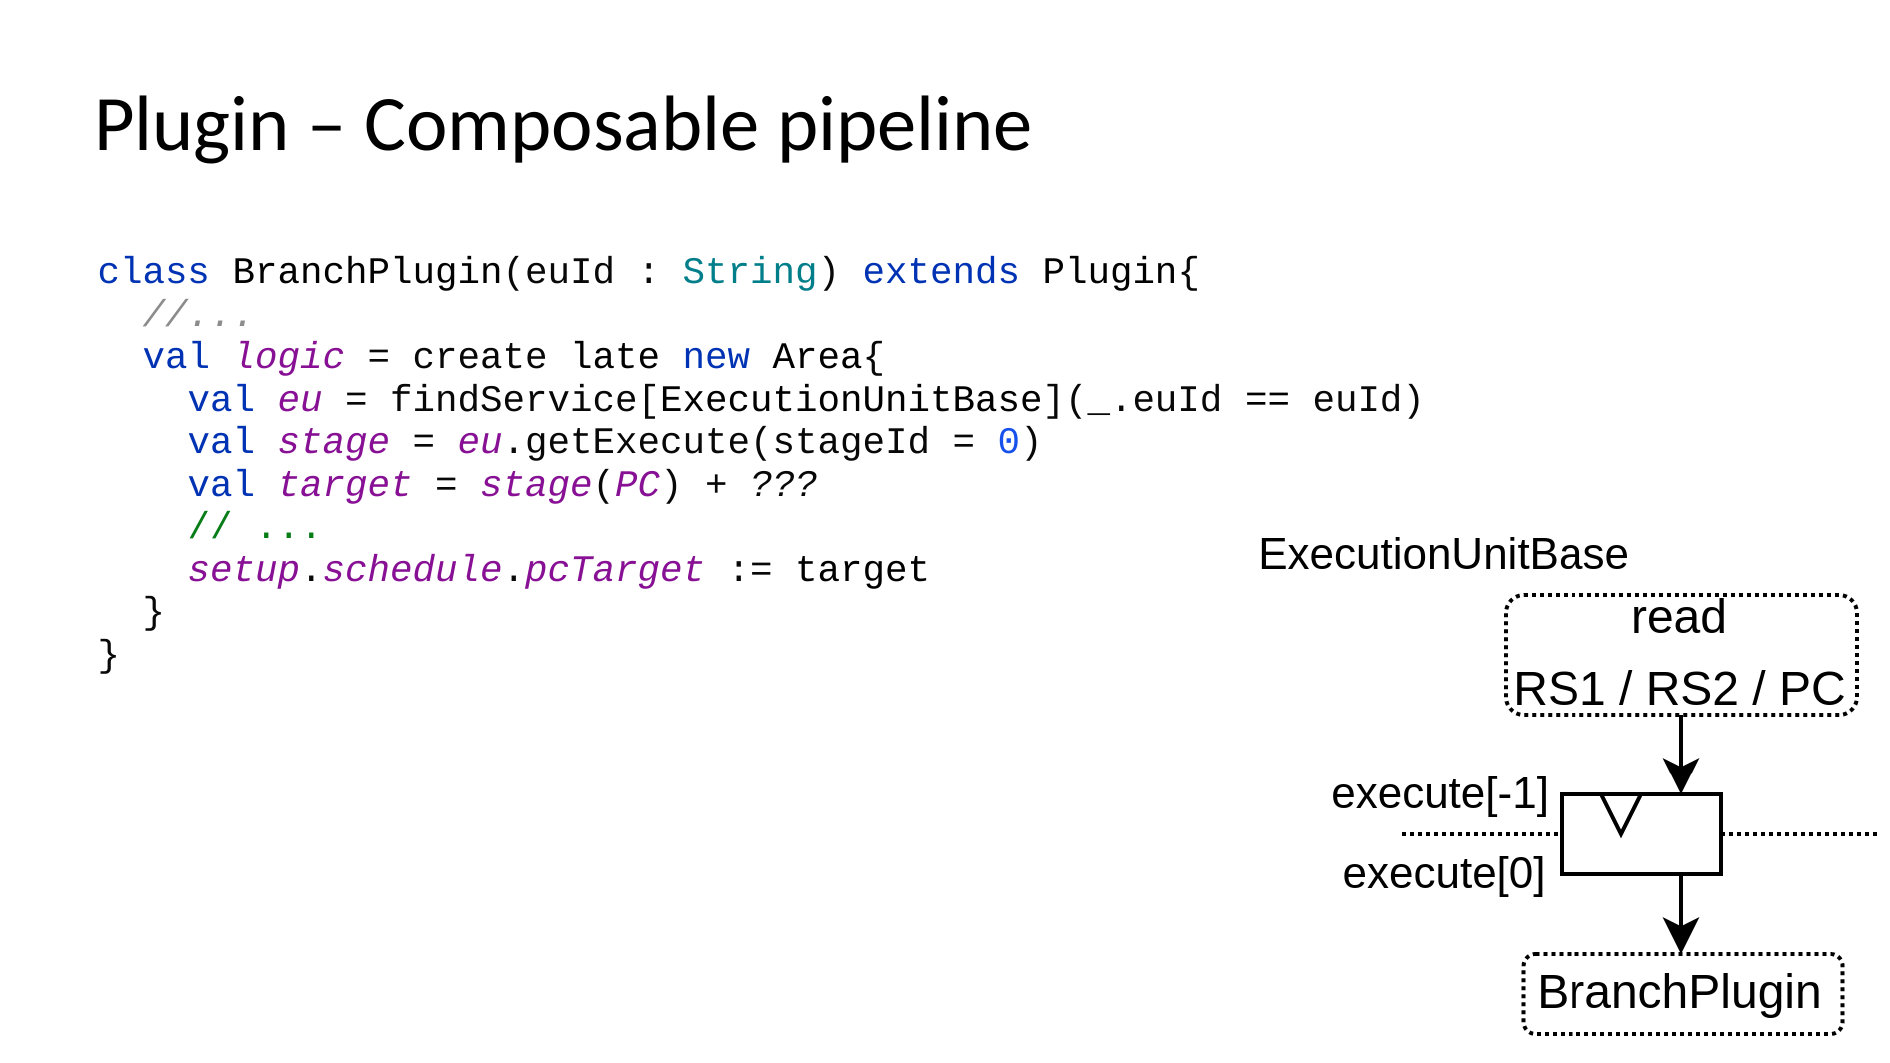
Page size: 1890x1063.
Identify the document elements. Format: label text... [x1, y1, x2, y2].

title Plugin – Composable pipeline [94, 42, 1796, 220]
text_box class BranchPlugin(euId : String) extends Plugin{ //... val logic = create late new Area{ val eu = findService[ExecutionUnitBase](_.euId == euId) val stage = eu.getExecute(stageId = 0) val target = stage(PC) + ??? // ... setup.schedule.pcTarget := target } } [82, 245, 1644, 686]
picture [1220, 473, 1890, 1063]
